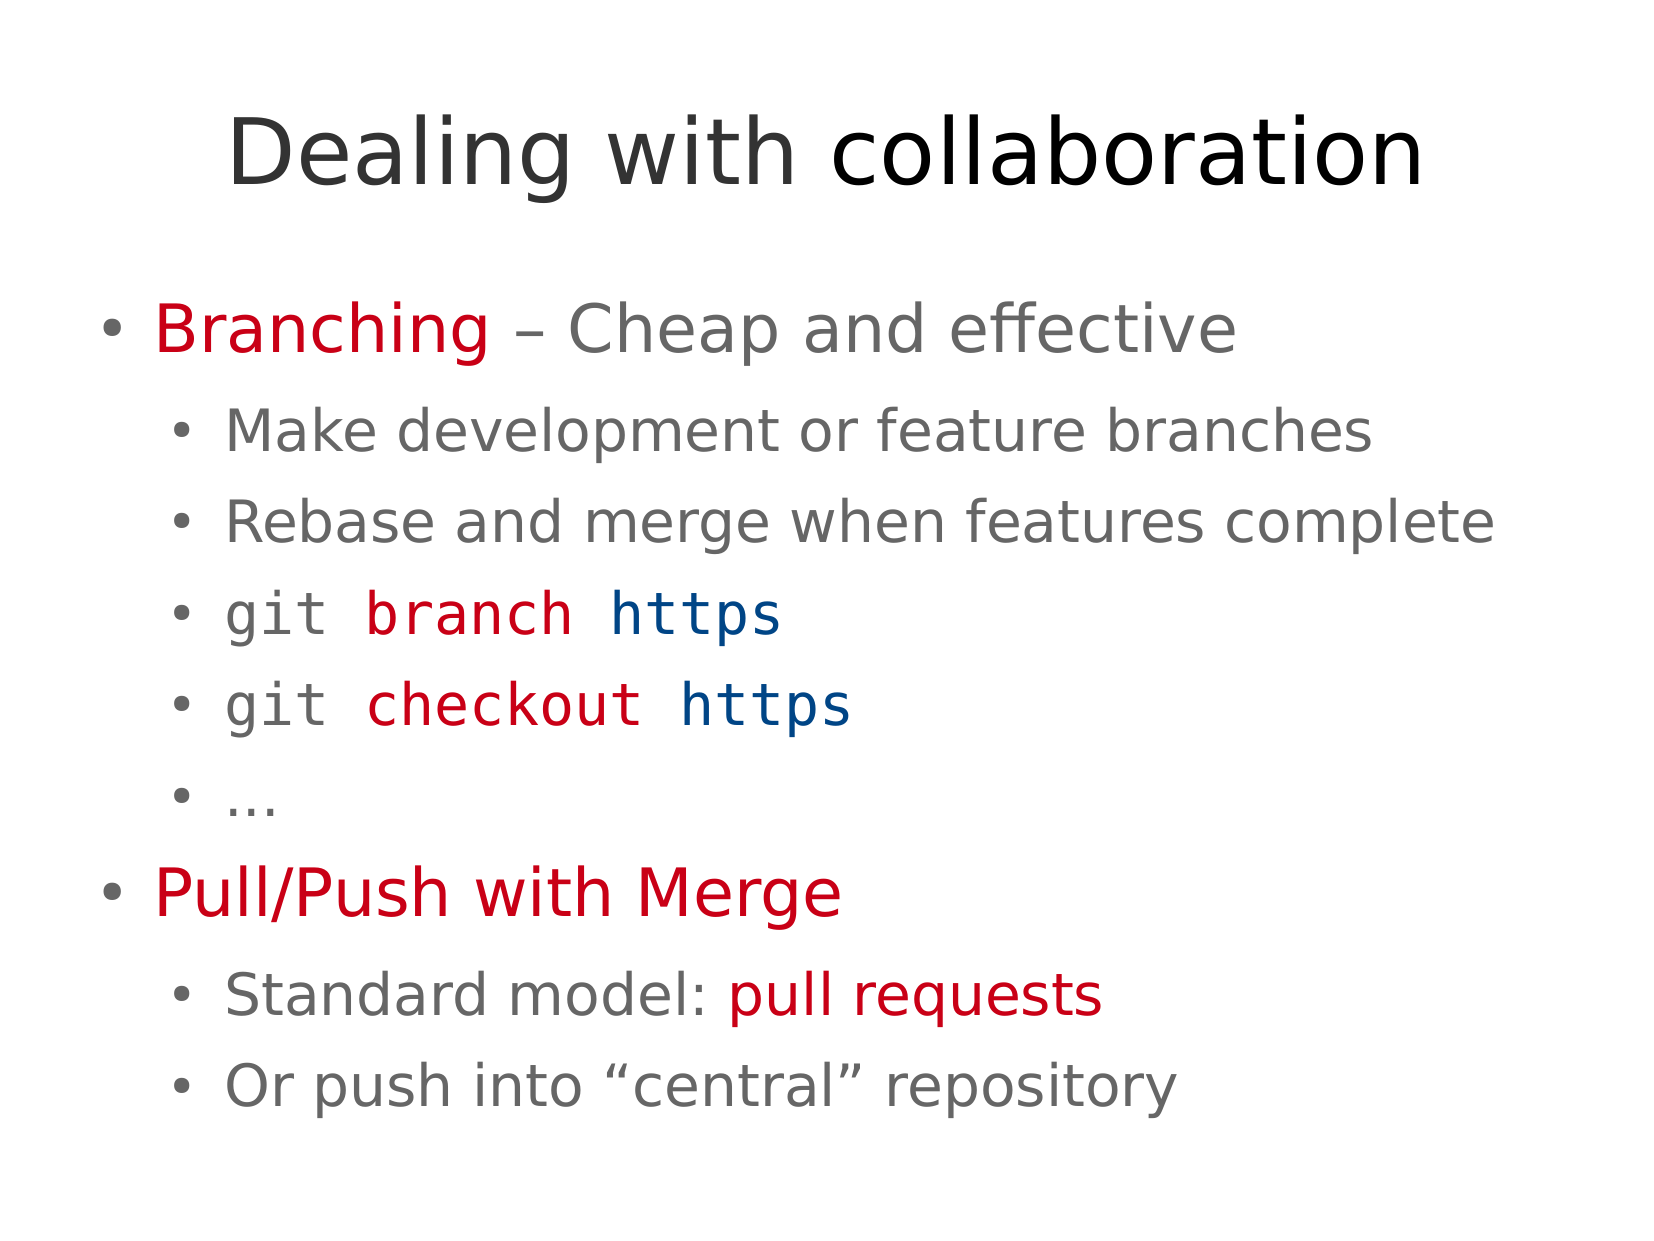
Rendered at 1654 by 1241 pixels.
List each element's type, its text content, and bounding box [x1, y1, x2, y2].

title Dealing with collaboration [82, 56, 1571, 250]
list Branching – Cheap and effective Make development or feature branches Rebase and merge when features complete git branch https git checkout https ... Pull/Push with Merge Standard model: pull requests Or push into “central” repository [82, 290, 1571, 1109]
